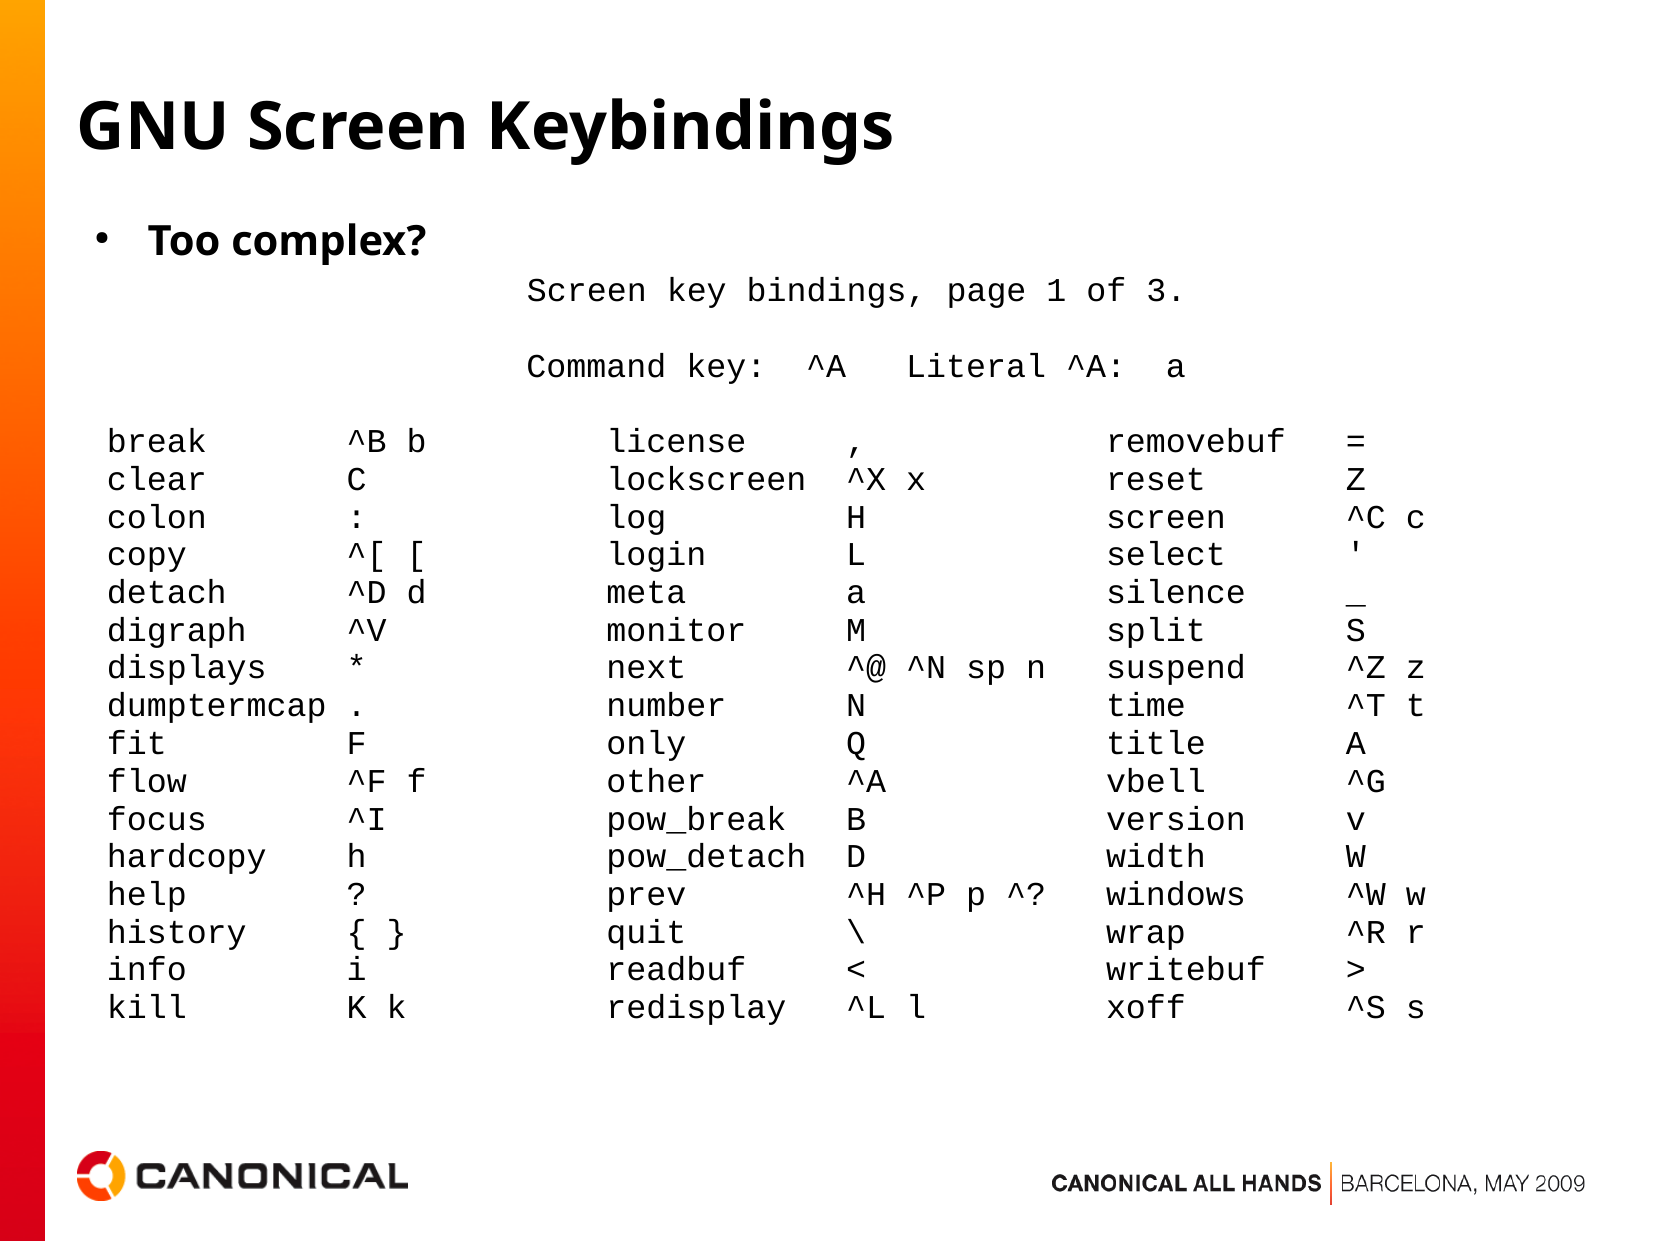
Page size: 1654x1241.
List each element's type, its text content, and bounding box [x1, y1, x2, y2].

list Too complex? [76, 210, 477, 339]
picture [1051, 1162, 1585, 1205]
title Screen key bindings, page 1 of 3. Command key: ^A Literal ^A: a break ^B b license , removebuf = clear C lockscreen ^X x reset Z colon : log H screen ^C c copy ^[ [ login L select ' detach ^D d meta a silence _ digraph ^V monitor M split S displays * next ^@ ^N sp n suspend ^Z z dumptermcap . number N time ^T t fit F only Q title A flow ^F f other ^A vbell ^G focus ^I pow_break B version v hardcopy h pow_detach D width W help ? prev ^H ^P p ^? windows ^W w history { } quit \ wrap ^R r info i readbuf < writebuf > kill K k redisplay ^L l xoff ^S s [66, 237, 1579, 1179]
title GNU Screen Keybindings [76, 48, 1589, 200]
picture [0, 0, 45, 1241]
picture [77, 1179, 408, 1201]
